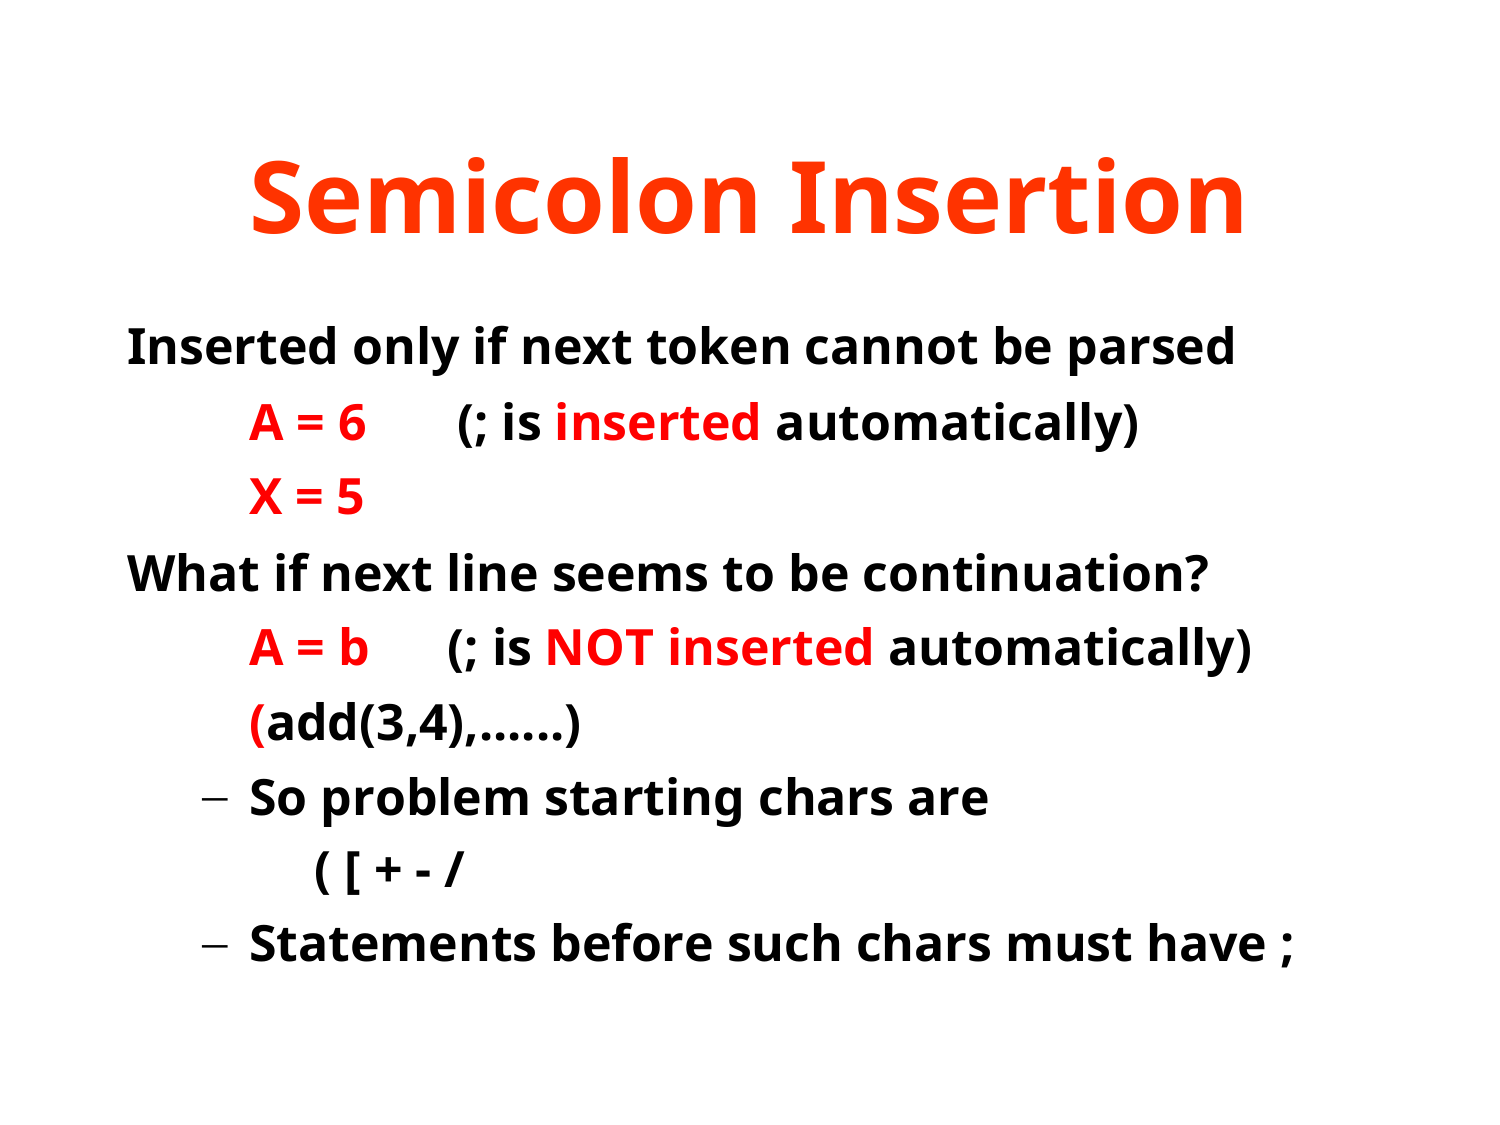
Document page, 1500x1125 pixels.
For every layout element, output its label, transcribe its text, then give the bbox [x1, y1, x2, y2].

title Semicolon Insertion [112, 99, 1388, 288]
list Inserted only if next token cannot be parsed A = 6 (; is inserted automatically) X = 5 What if next line seems to be continuation? A = b (; is NOT inserted automatically) (add(3,4),......) So problem starting chars are ( [ + - / Statements before such chars must have ; [112, 313, 1388, 1048]
